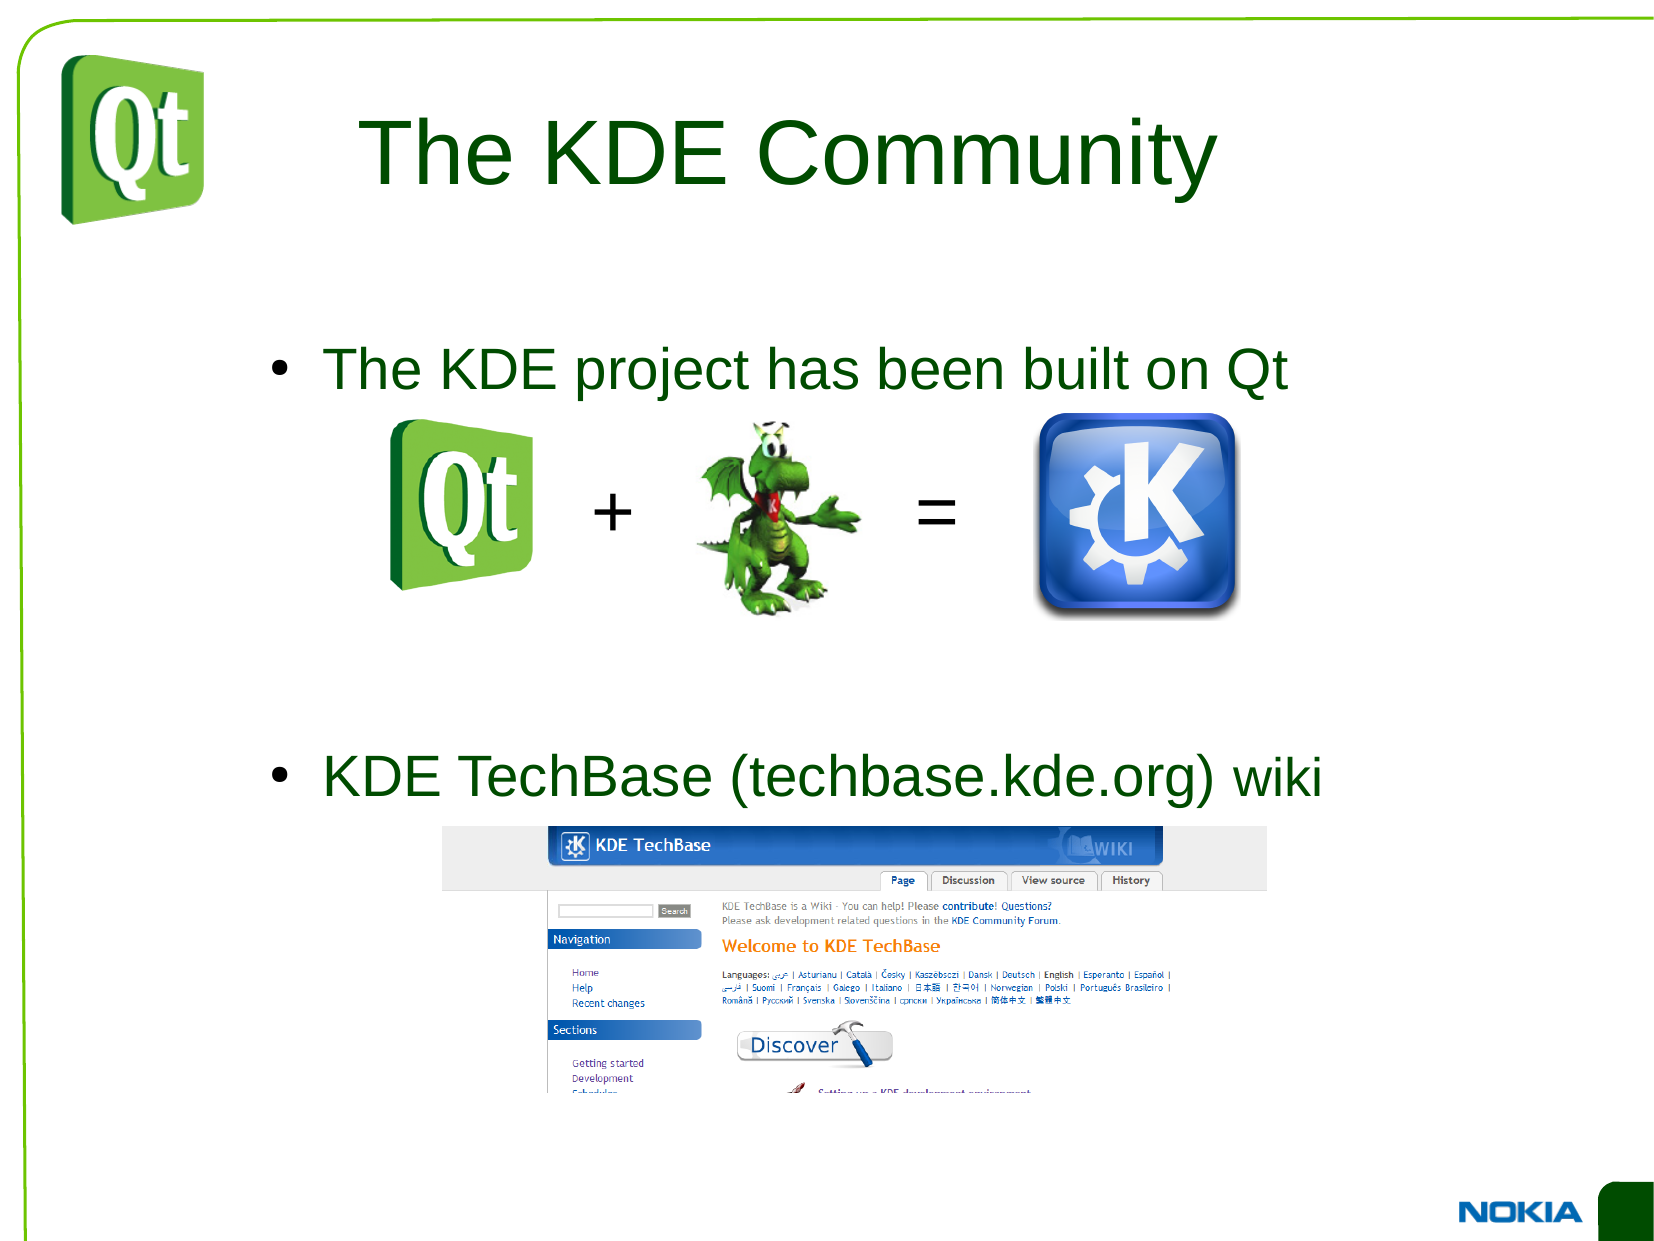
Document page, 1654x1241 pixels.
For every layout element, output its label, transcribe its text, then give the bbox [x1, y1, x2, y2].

picture [383, 413, 591, 621]
list The KDE project has been built on Qt KDE TechBase (techbase.kde.org) wiki [251, 336, 1571, 1100]
picture [1033, 413, 1241, 621]
picture [61, 55, 204, 225]
picture [442, 826, 1267, 1093]
text_box = [901, 462, 975, 562]
text_box + [576, 462, 650, 562]
picture [1459, 1201, 1583, 1223]
picture [691, 413, 867, 621]
title The KDE Community [251, 49, 1327, 257]
